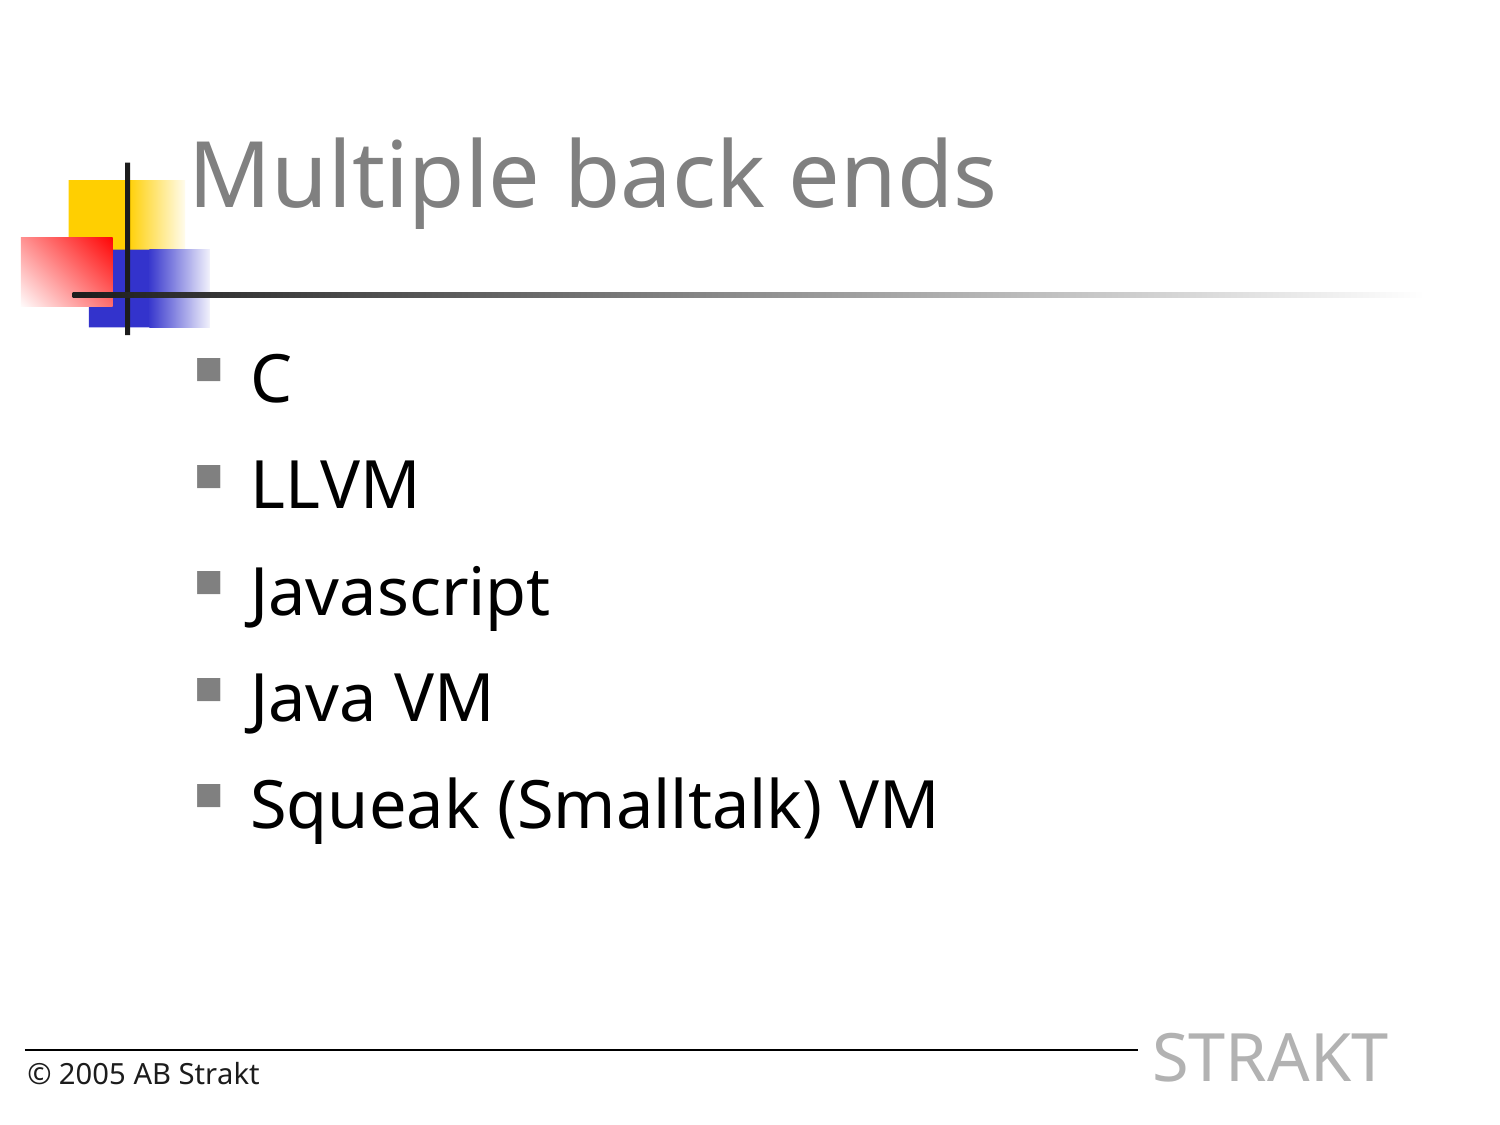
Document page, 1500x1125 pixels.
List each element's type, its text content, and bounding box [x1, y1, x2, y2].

list C LLVM Javascript Java VM Squeak (Smalltalk) VM [193, 331, 1469, 1007]
title Multiple back ends [188, 53, 1468, 289]
